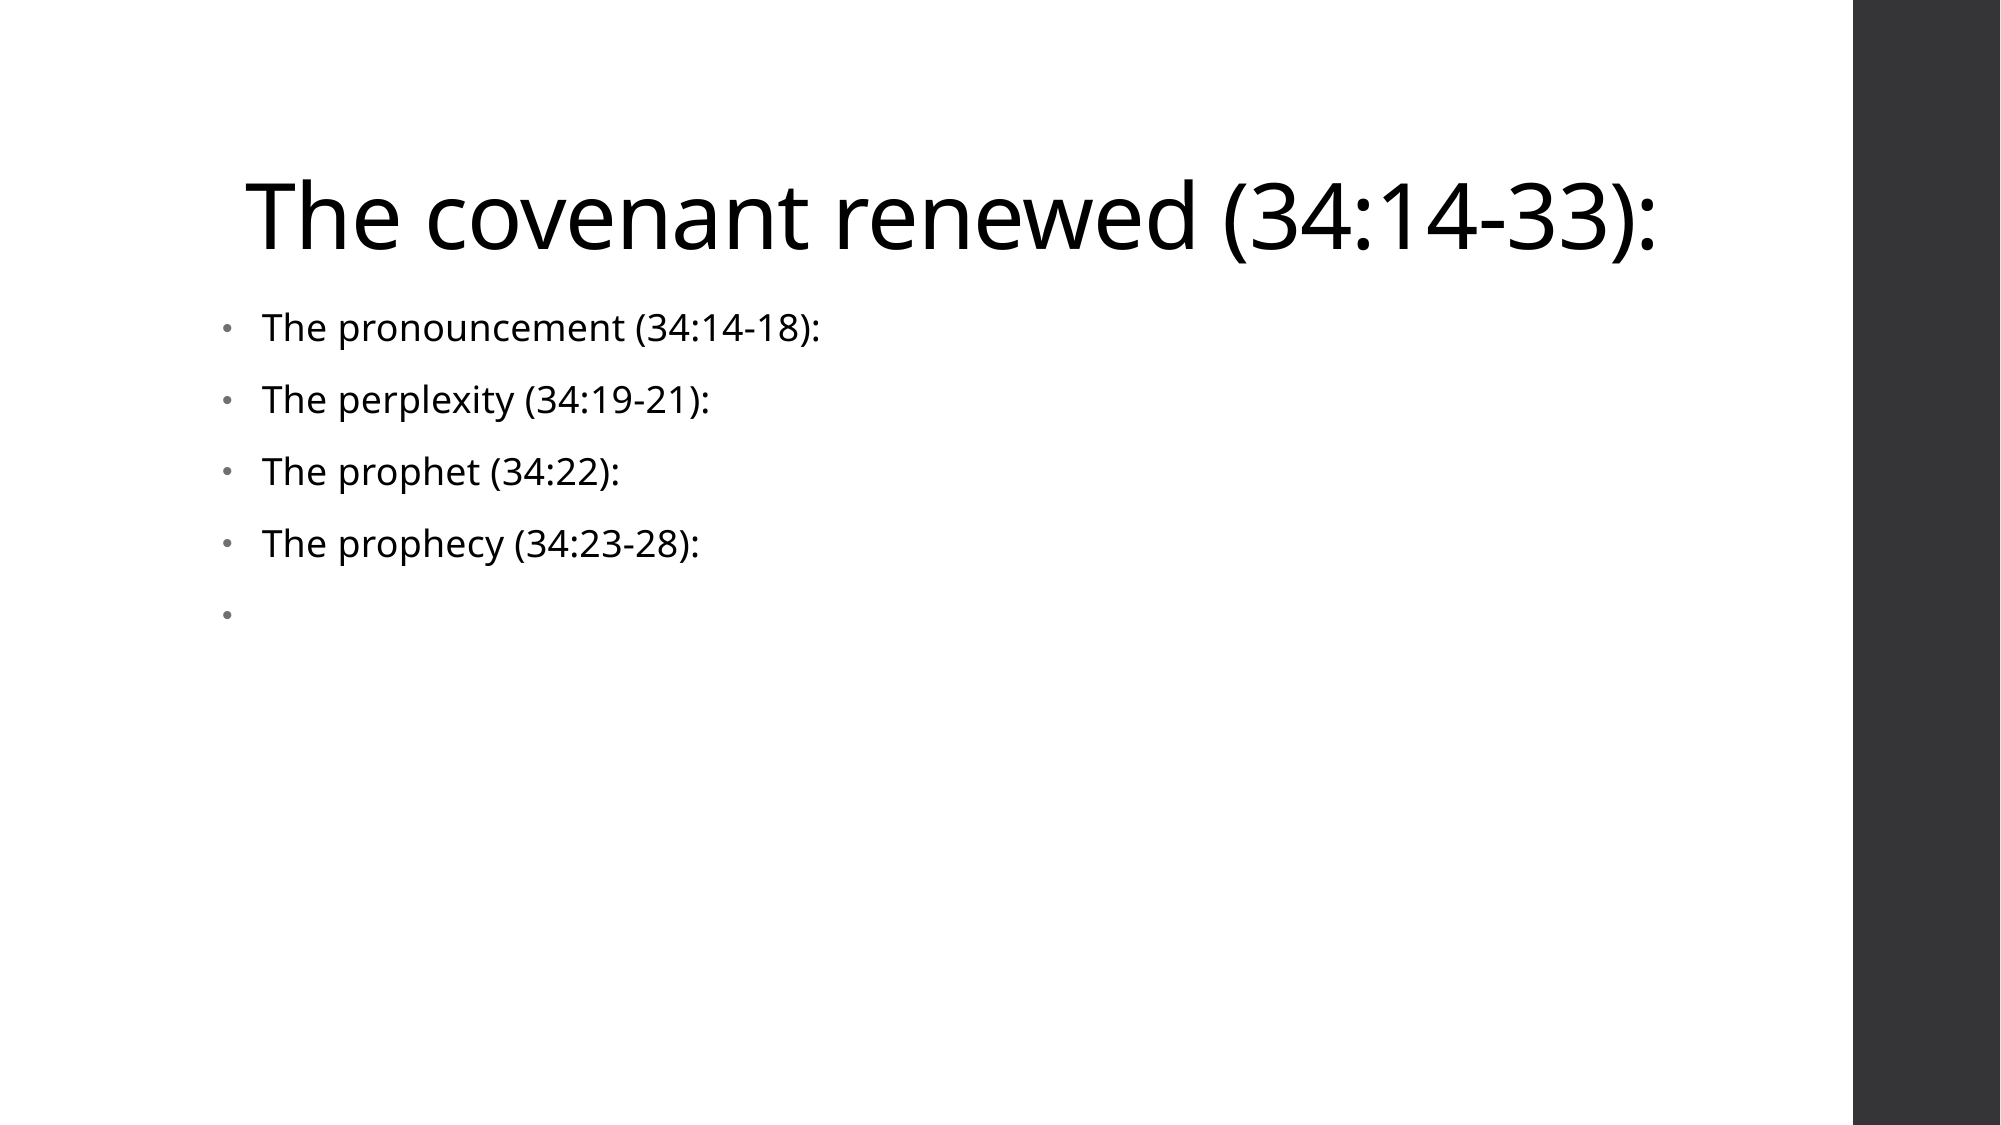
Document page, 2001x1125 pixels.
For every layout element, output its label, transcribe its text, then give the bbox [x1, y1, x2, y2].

title The covenant renewed (34:14-33): [206, 60, 1797, 278]
list The pronouncement (34:14-18): The perplexity (34:19-21): The prophet (34:22): The prophecy (34:23-28): [206, 299, 1617, 1014]
